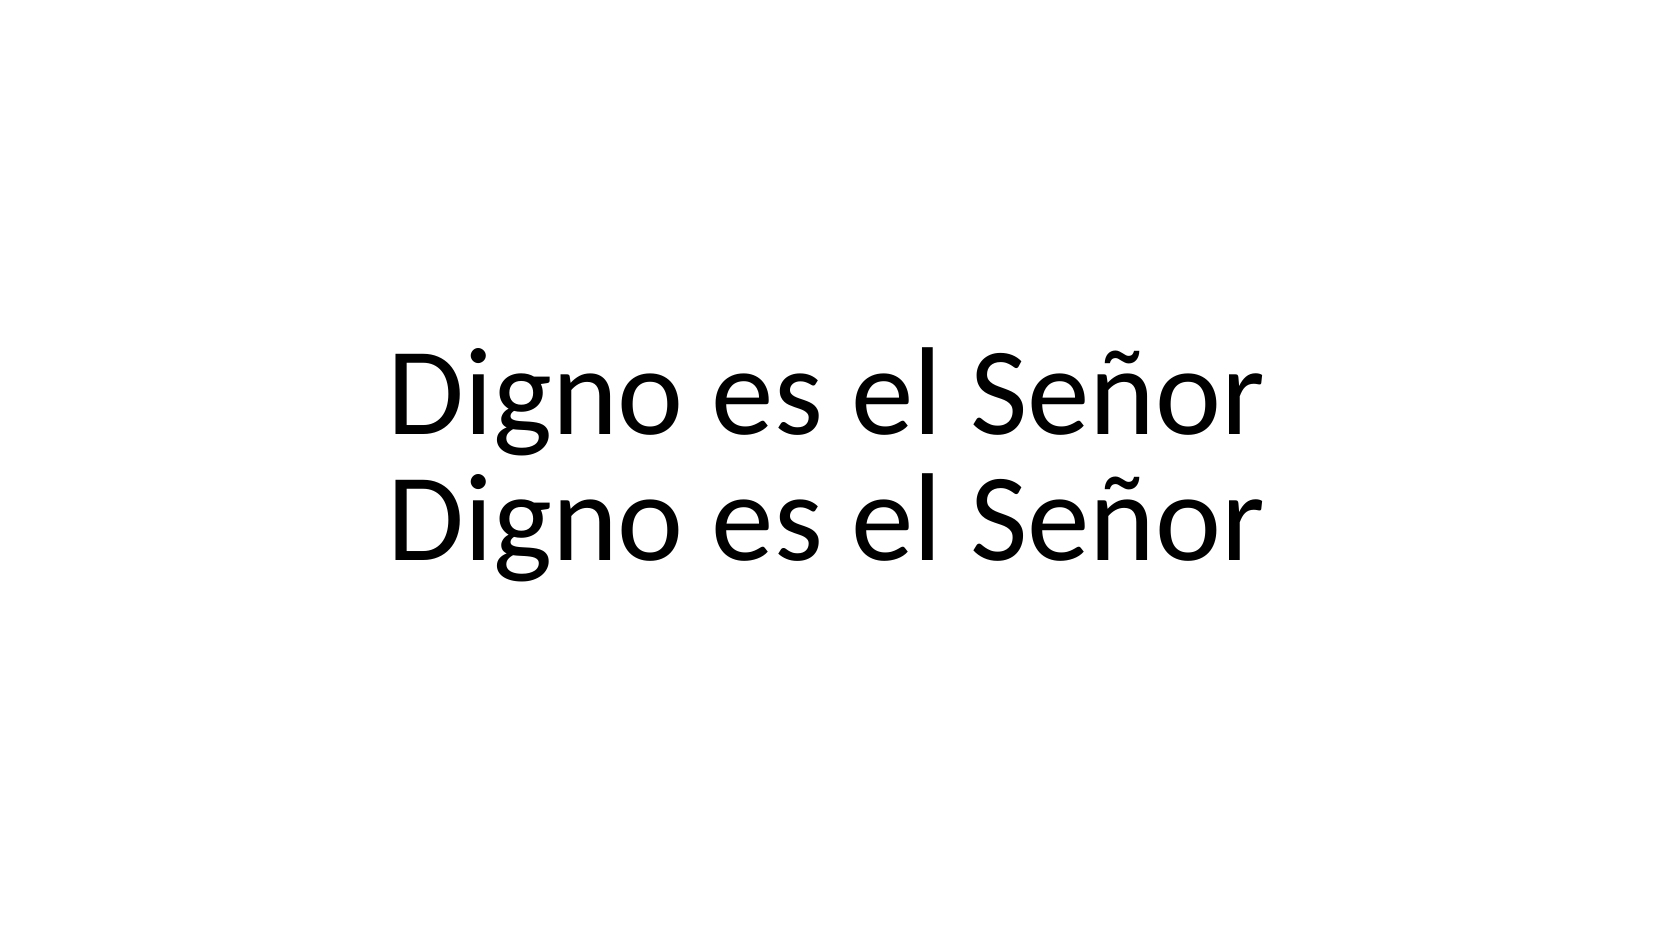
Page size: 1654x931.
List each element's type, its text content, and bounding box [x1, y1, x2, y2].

title Digno es el Señor Digno es el Señor [0, 0, 1654, 931]
